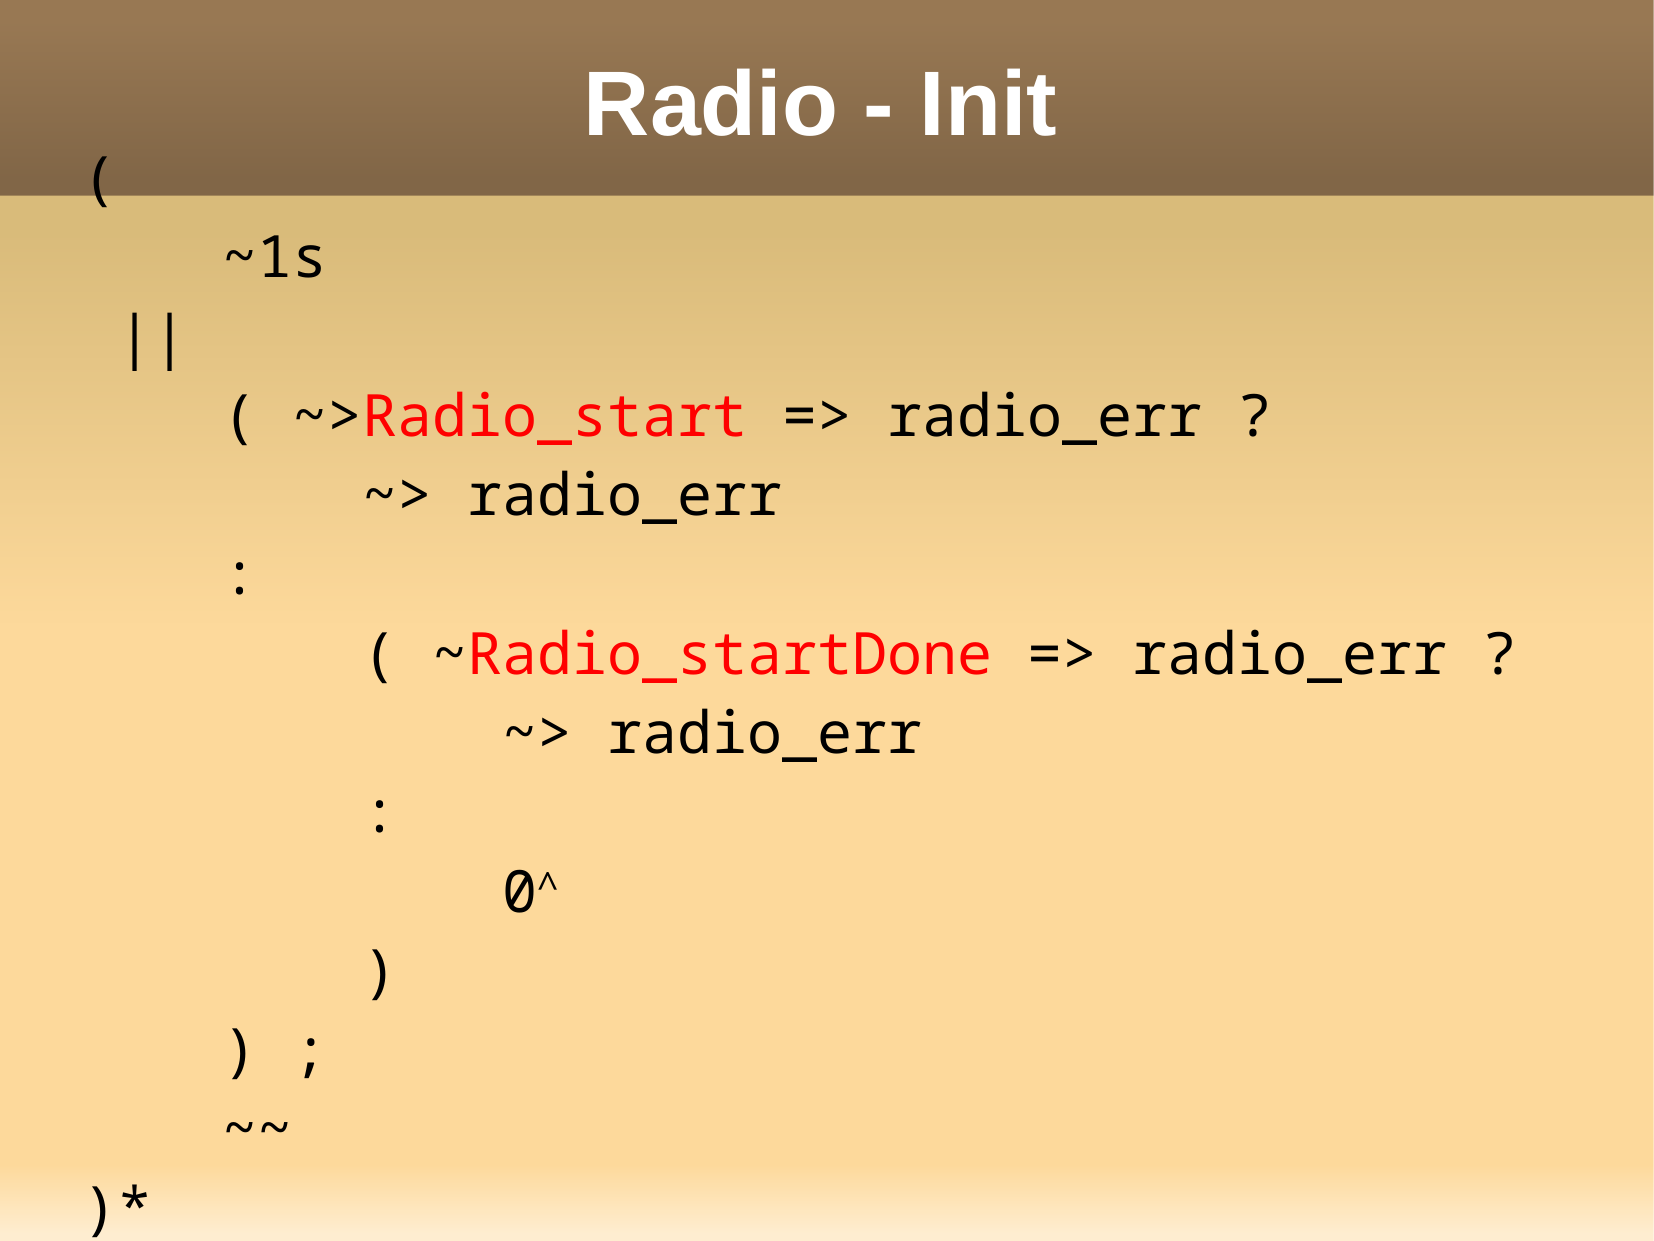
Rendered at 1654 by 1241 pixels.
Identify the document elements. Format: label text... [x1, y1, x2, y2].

title Radio - Init [76, 0, 1565, 208]
subtitle ( ~1s || ( ~>Radio_start => radio_err ? ~> radio_err : ( ~Radio_startDone => radio_err ? ~> radio_err : 0∧ ) ) ; ~~ )* [82, 222, 1571, 1239]
picture [0, 0, 1654, 1241]
